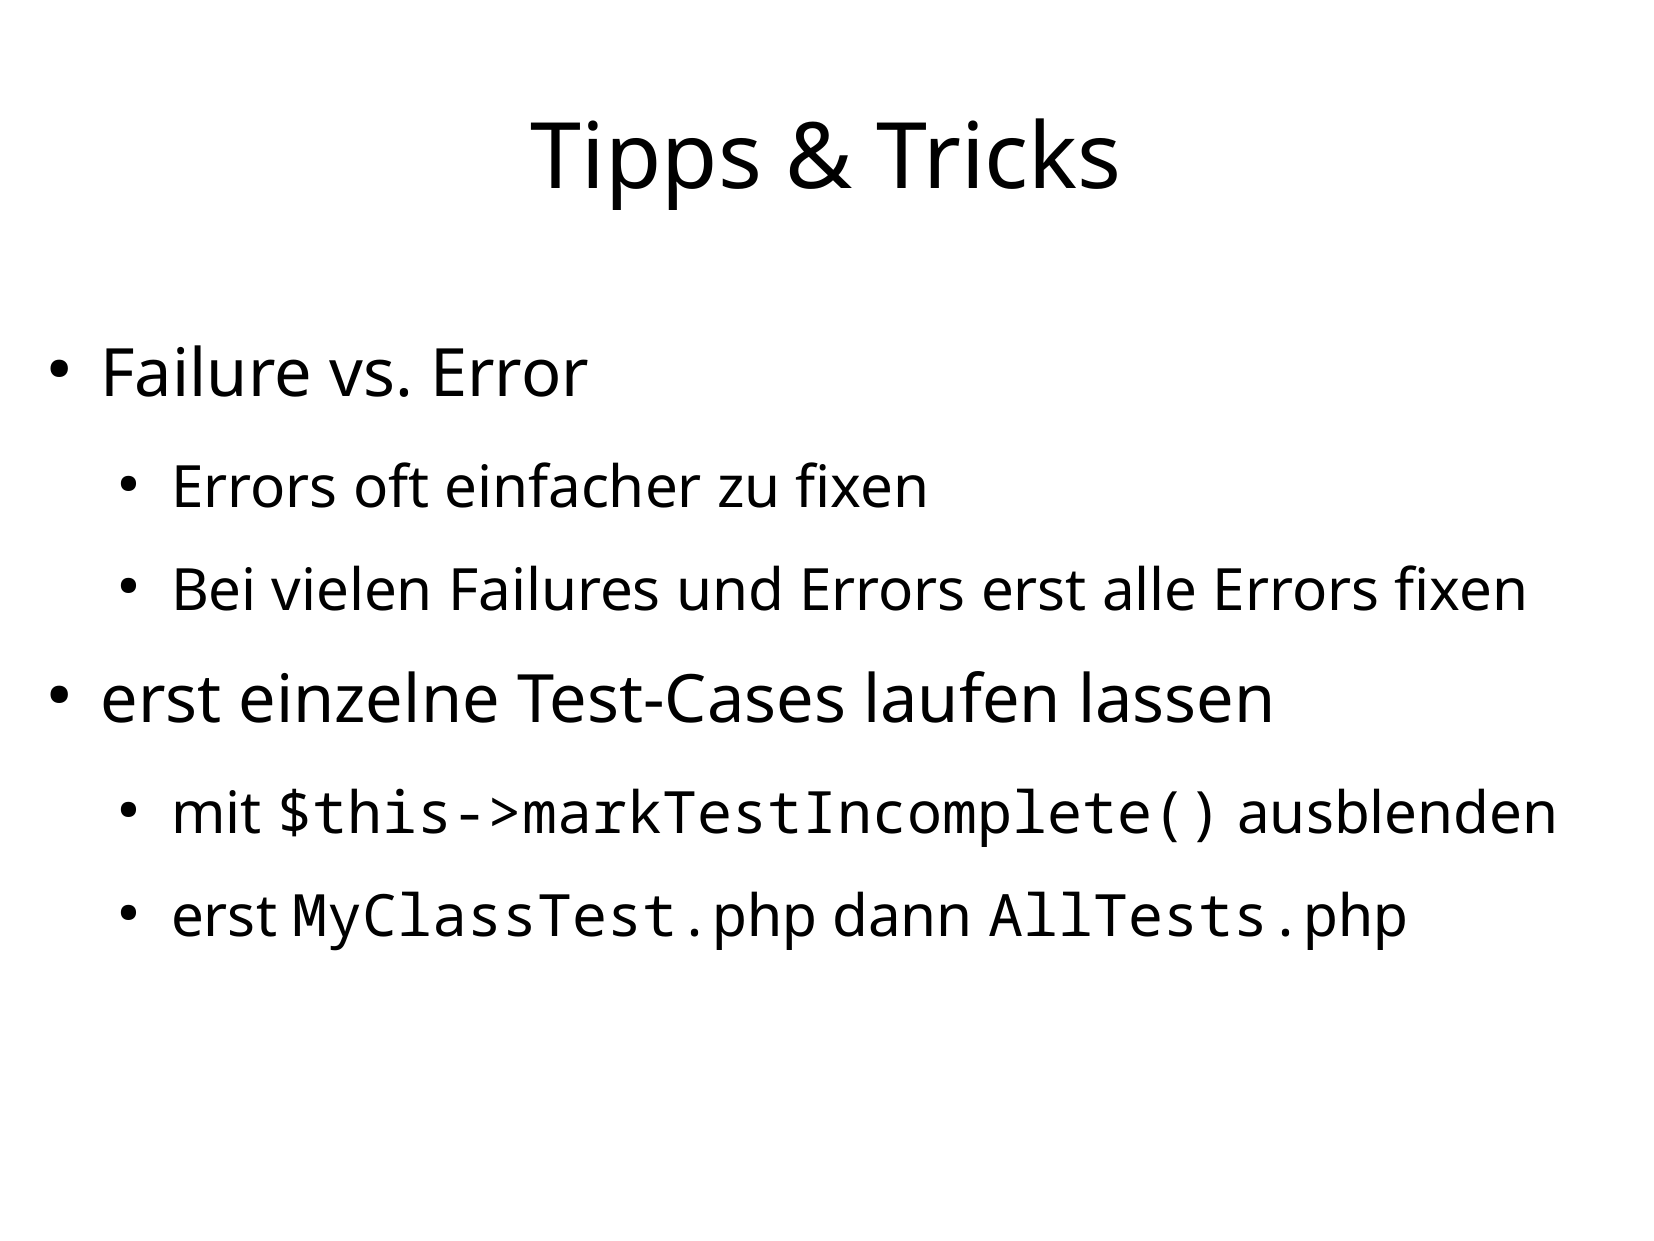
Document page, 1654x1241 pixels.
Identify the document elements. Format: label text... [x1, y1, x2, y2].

list Failure vs. Error Errors oft einfacher zu fixen Bei vielen Failures und Errors erst alle Errors fixen erst einzelne Test-Cases laufen lassen mit $this->markTestIncomplete() ausblenden erst MyClassTest.php dann AllTests.php [29, 324, 1625, 975]
title Tipps & Tricks [82, 49, 1571, 257]
